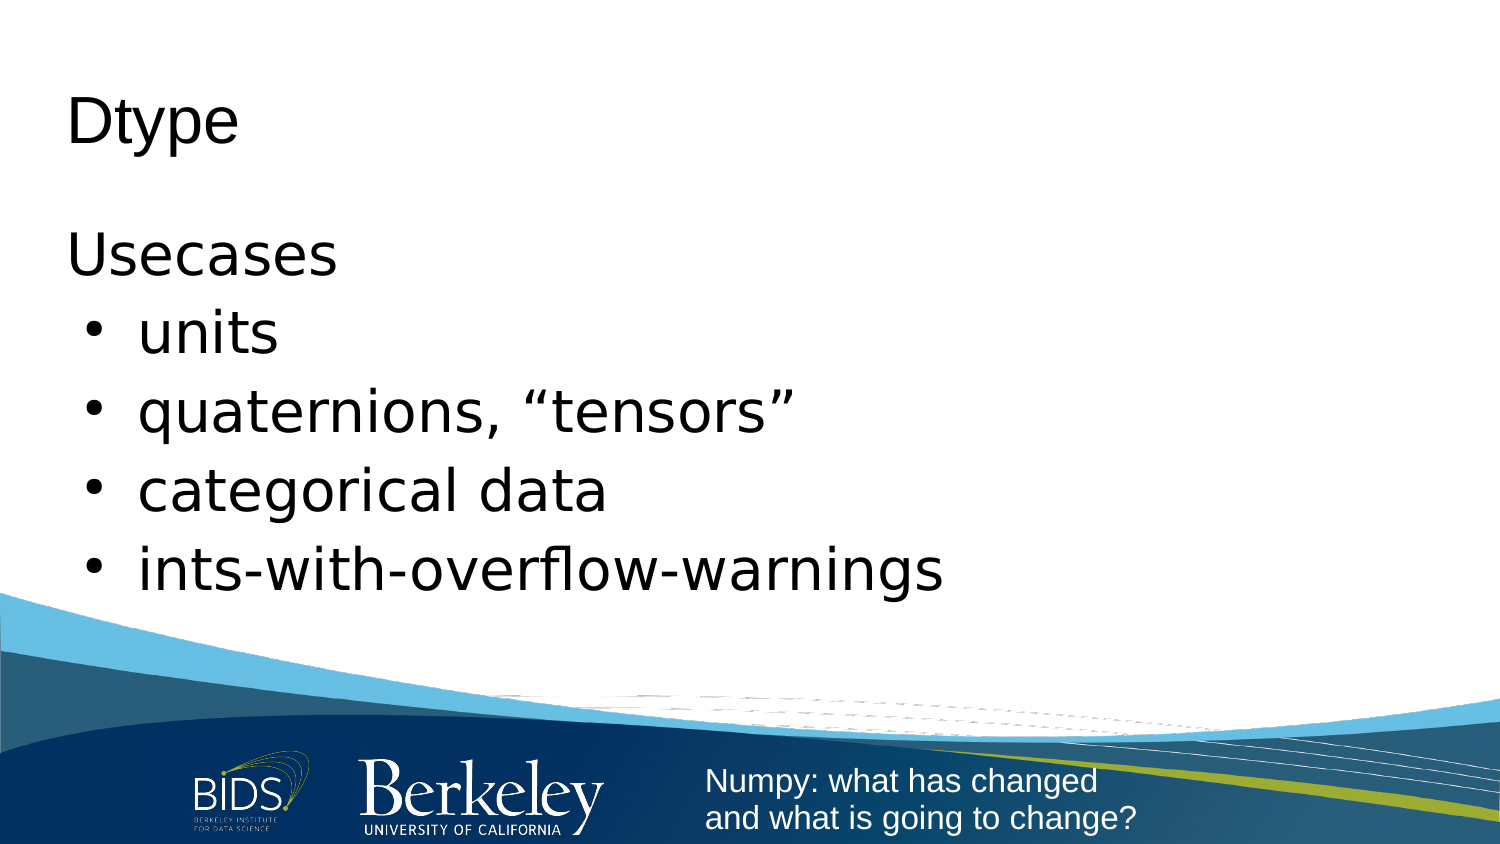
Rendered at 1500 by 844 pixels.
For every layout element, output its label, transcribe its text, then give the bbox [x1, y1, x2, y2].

picture [176, 733, 324, 844]
text_box Numpy: what has changed and what is going to change? [690, 754, 1216, 844]
picture [0, 593, 1500, 844]
list Usecases units quaternions, “tensors” categorical data ints-with-overflow-warnings [51, 201, 1449, 586]
text_box [1216, 765, 1456, 836]
title Dtype [51, 67, 1449, 167]
